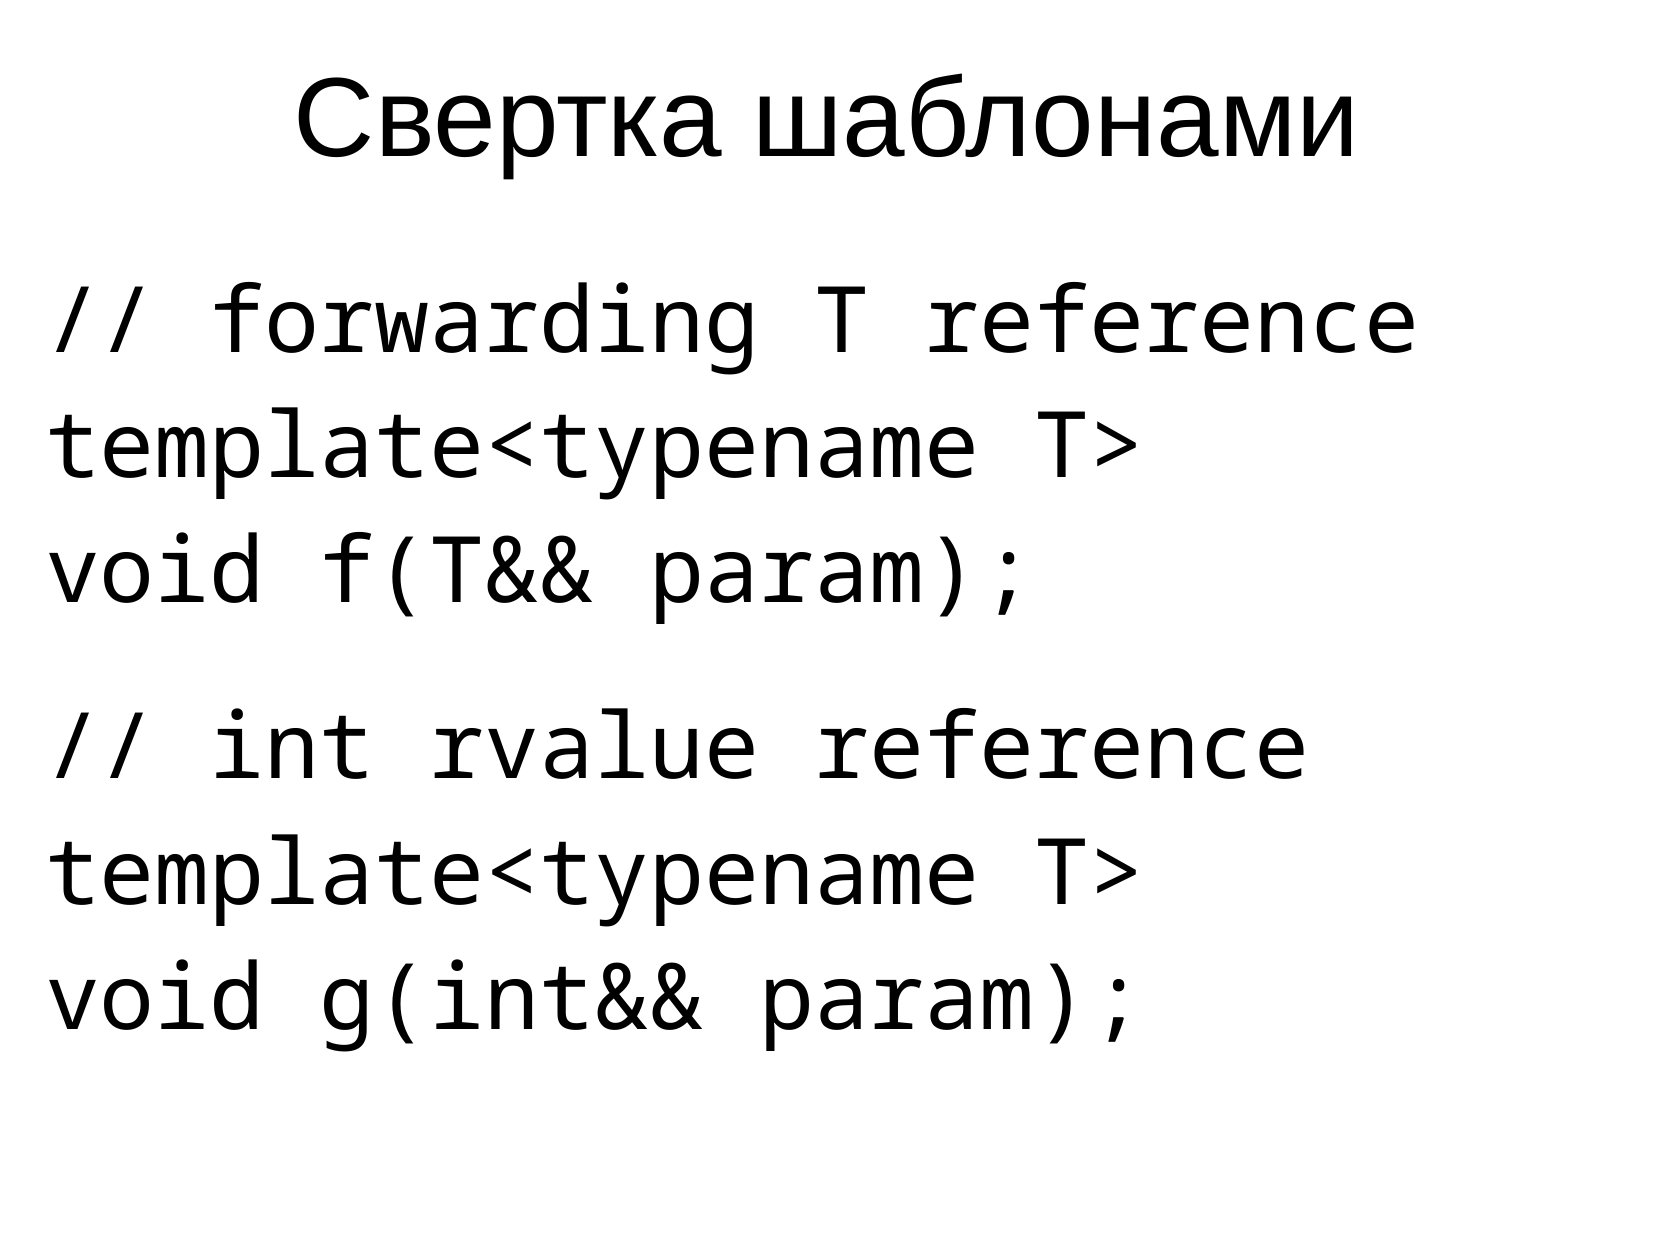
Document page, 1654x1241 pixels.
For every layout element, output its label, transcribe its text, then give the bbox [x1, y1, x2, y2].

list // forwarding T reference template<typename T> void f(T&& param); // int rvalue reference template<typename T> void g(int&& param); [45, 255, 1583, 1186]
title Свертка шаблонами [82, 13, 1571, 222]
